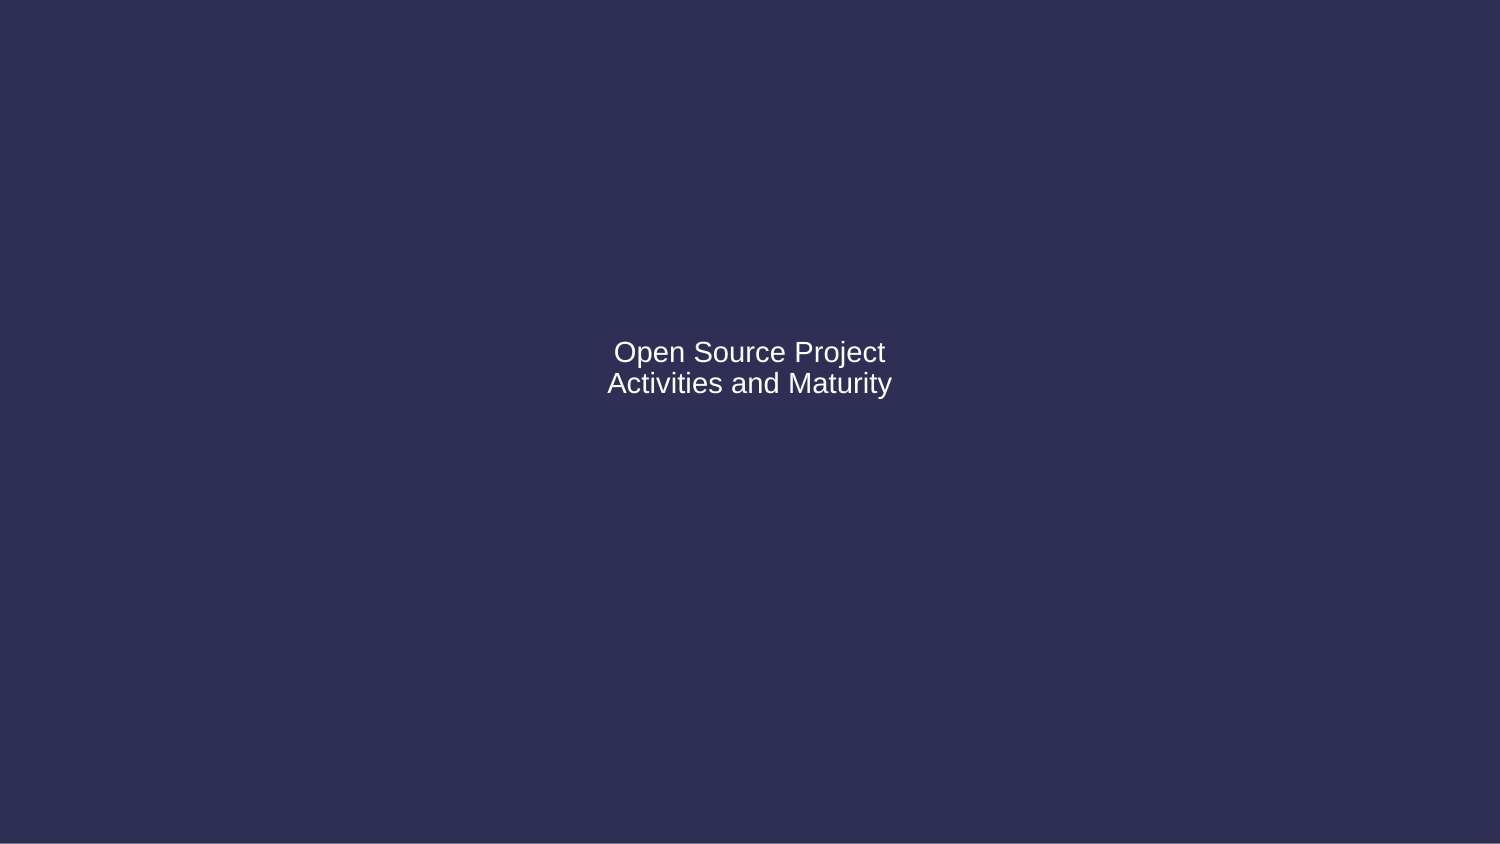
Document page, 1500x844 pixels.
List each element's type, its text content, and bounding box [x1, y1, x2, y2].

title Open Source Project Activities and Maturity [103, 146, 1397, 591]
